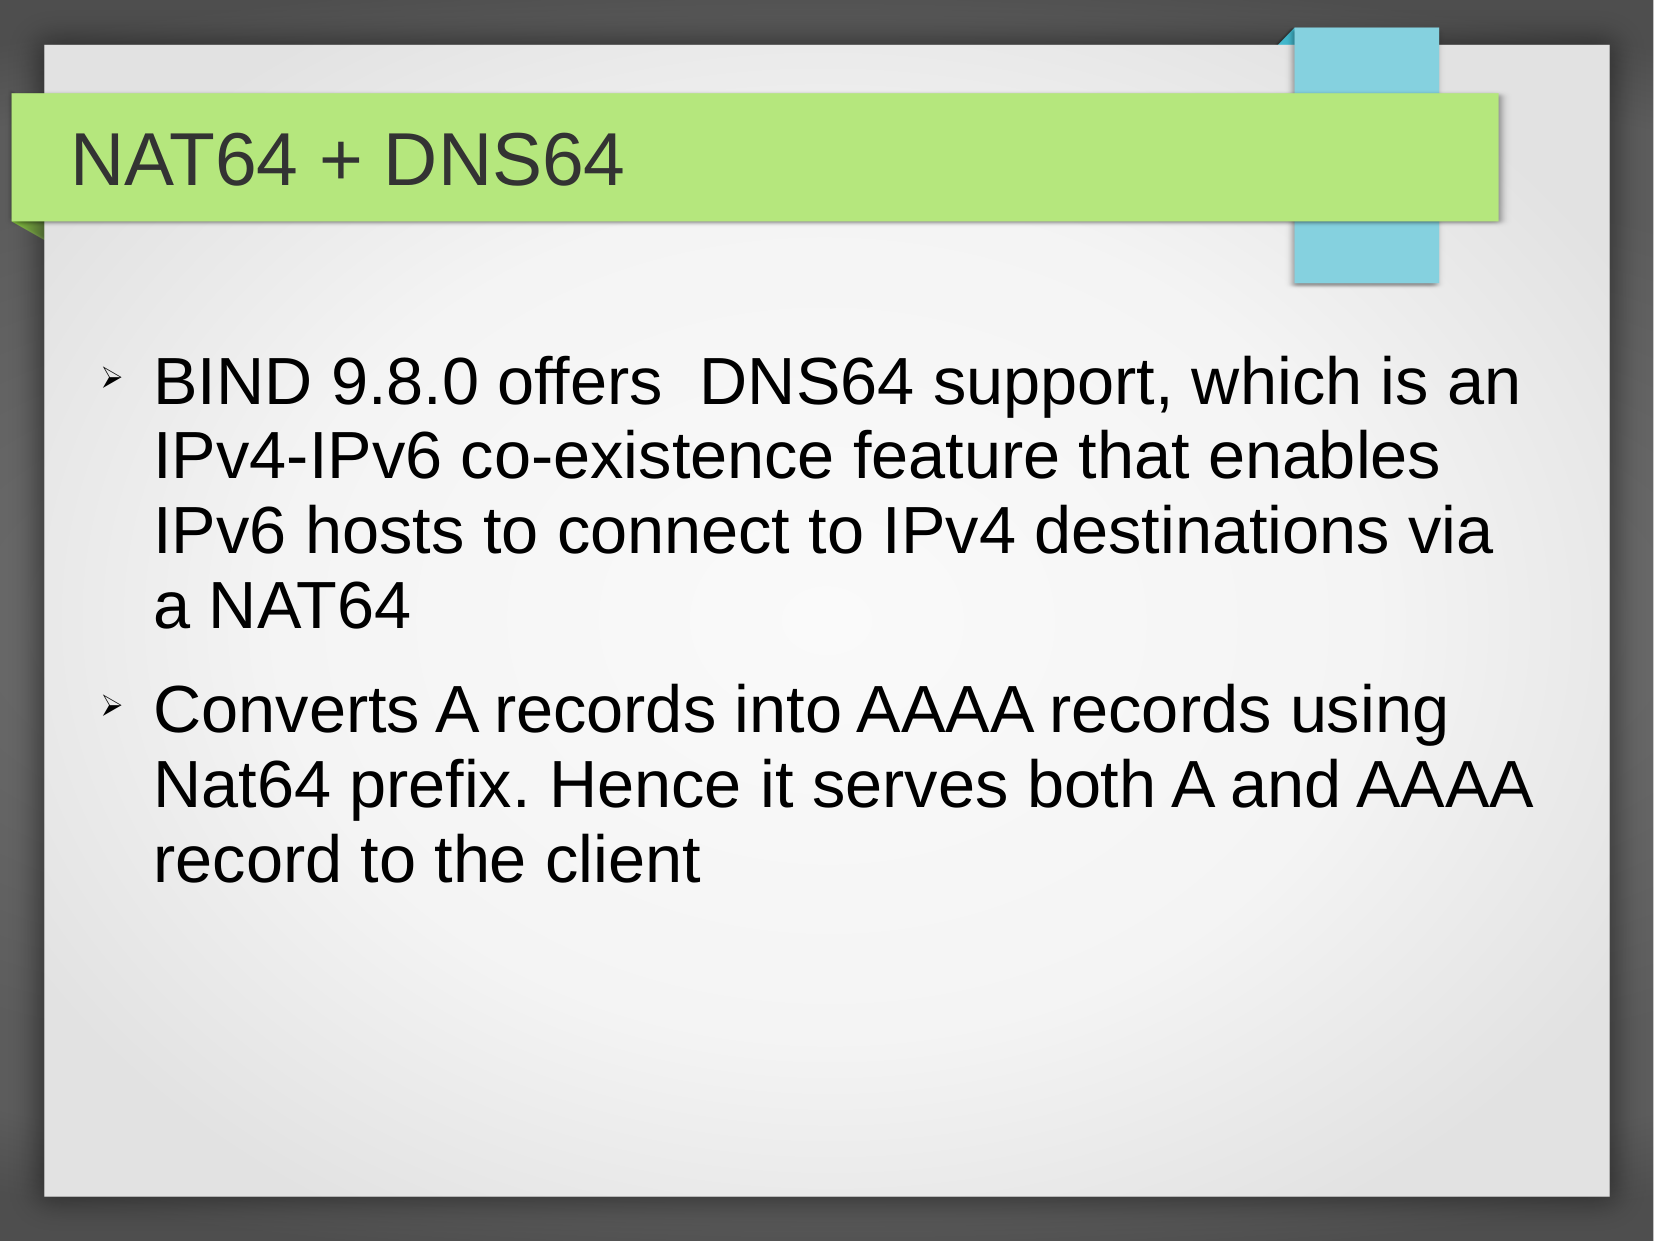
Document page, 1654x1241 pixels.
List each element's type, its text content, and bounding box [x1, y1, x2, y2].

list BIND 9.8.0 offers DNS64 support, which is an IPv4-IPv6 co-existence feature that enables IPv6 hosts to connect to IPv4 destinations via a NAT64 Converts A records into AAAA records using Nat64 prefix. Hence it serves both A and AAAA record to the client [82, 343, 1538, 1063]
picture [0, 0, 1654, 1241]
title NAT64 + DNS64 [70, 106, 1229, 213]
